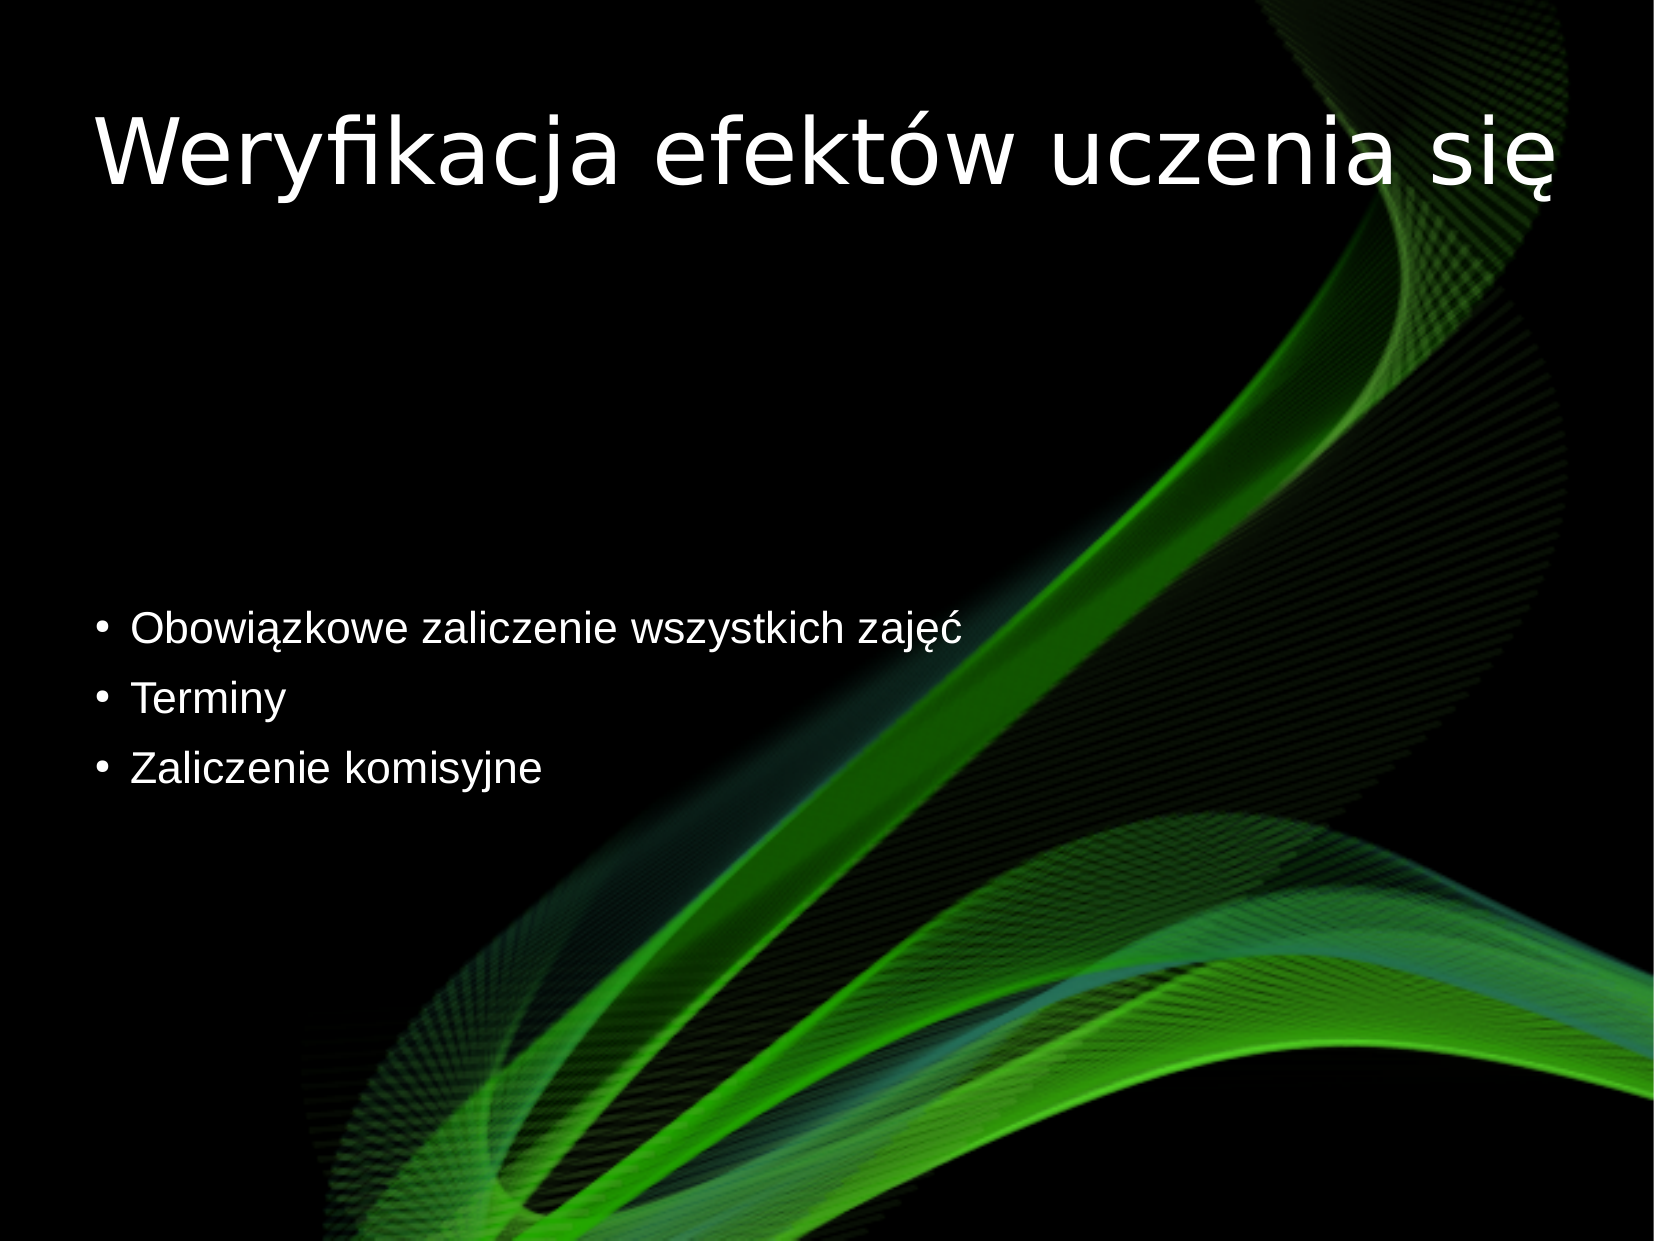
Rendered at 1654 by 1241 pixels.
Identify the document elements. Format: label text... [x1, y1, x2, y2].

title Weryfikacja efektów uczenia się [82, 49, 1571, 257]
list Obowiązkowe zaliczenie wszystkich zajęć Terminy Zaliczenie komisyjne [82, 603, 1571, 794]
picture [0, 0, 1654, 1241]
